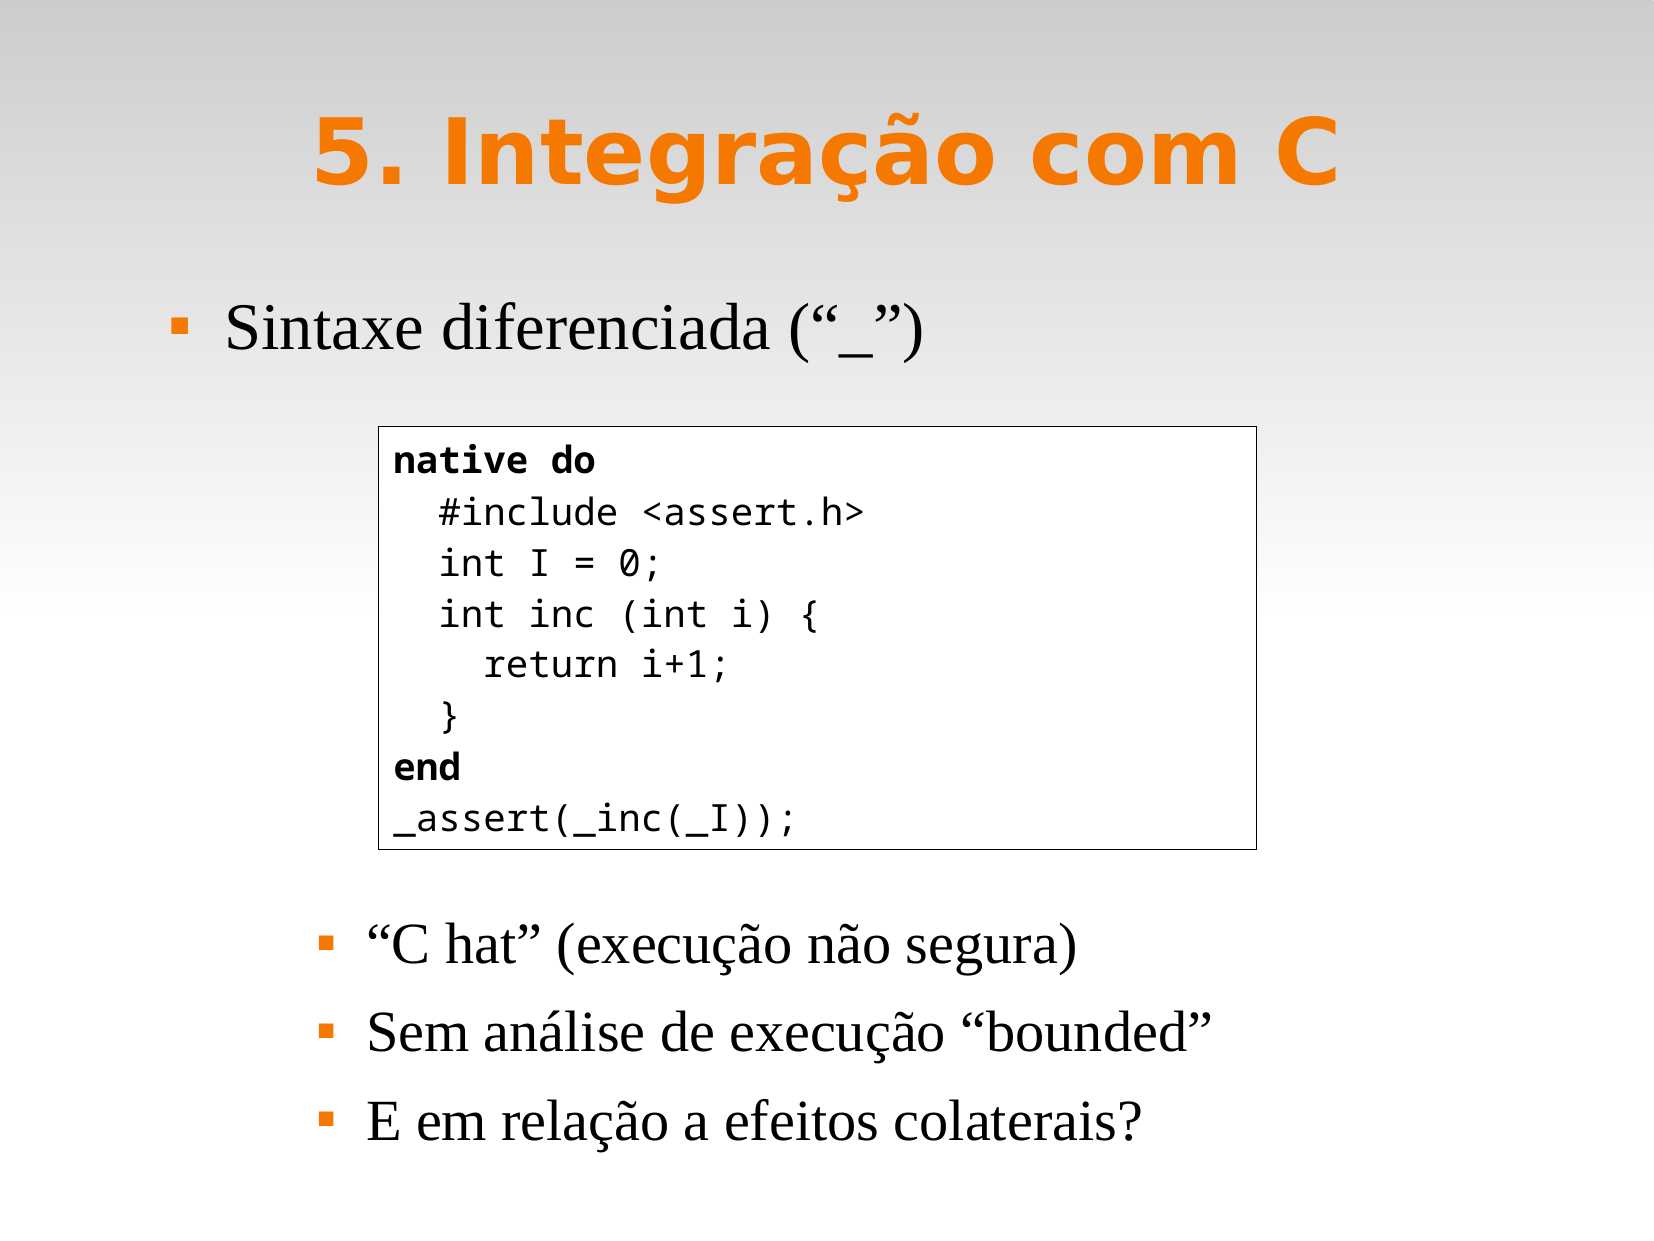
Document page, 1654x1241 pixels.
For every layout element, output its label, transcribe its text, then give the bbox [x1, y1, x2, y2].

list Sintaxe diferenciada (“_”) “C hat” (execução não segura) Sem análise de execução “bounded” E em relação a efeitos colaterais? [82, 290, 1571, 1211]
title 5. Integração com C [82, 49, 1571, 257]
